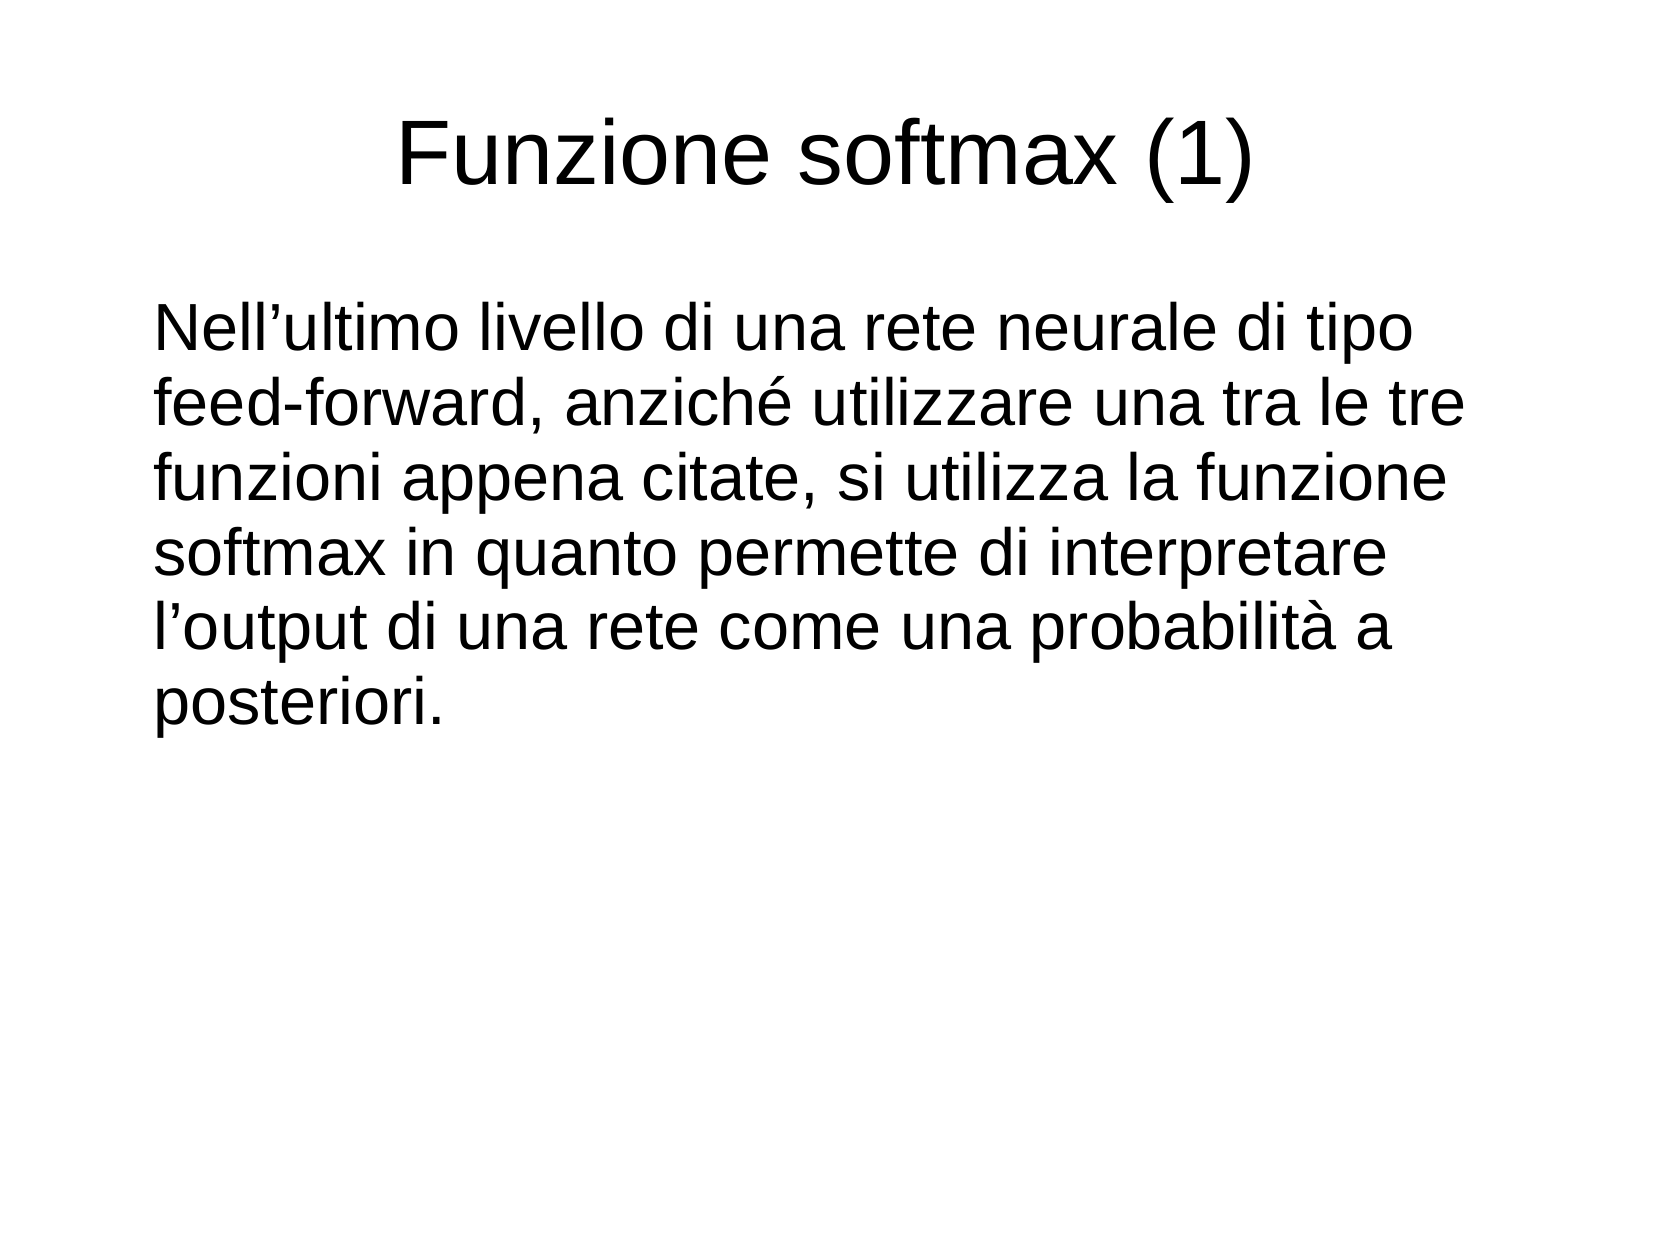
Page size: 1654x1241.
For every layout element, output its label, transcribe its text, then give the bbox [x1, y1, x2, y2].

list Nell’ultimo livello di una rete neurale di tipo feed-forward, anziché utilizzare una tra le tre funzioni appena citate, si utilizza la funzione softmax in quanto permette di interpretare l’output di una rete come una probabilità a posteriori. [82, 290, 1571, 1010]
title Funzione softmax (1) [82, 49, 1571, 257]
